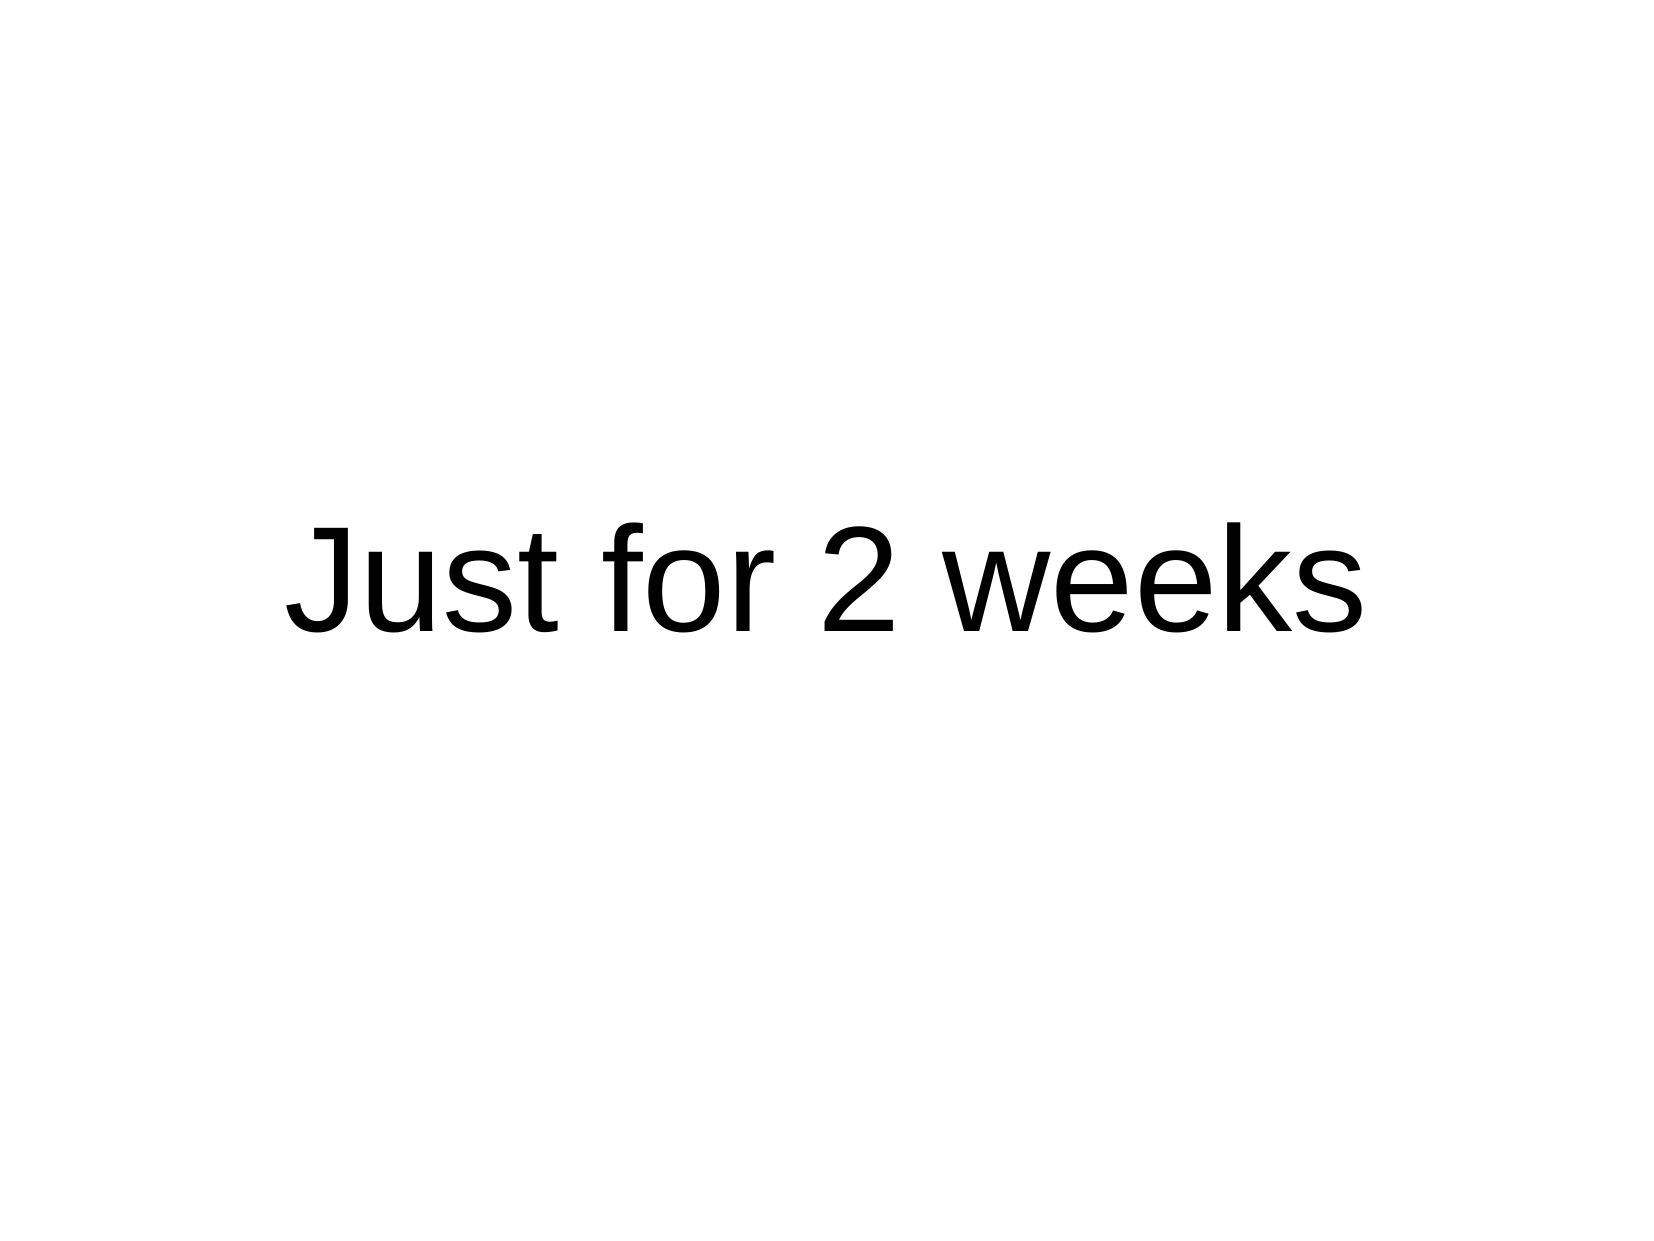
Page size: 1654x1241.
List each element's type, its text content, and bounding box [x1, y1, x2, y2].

subtitle Just for 2 weeks [82, 56, 1571, 1102]
